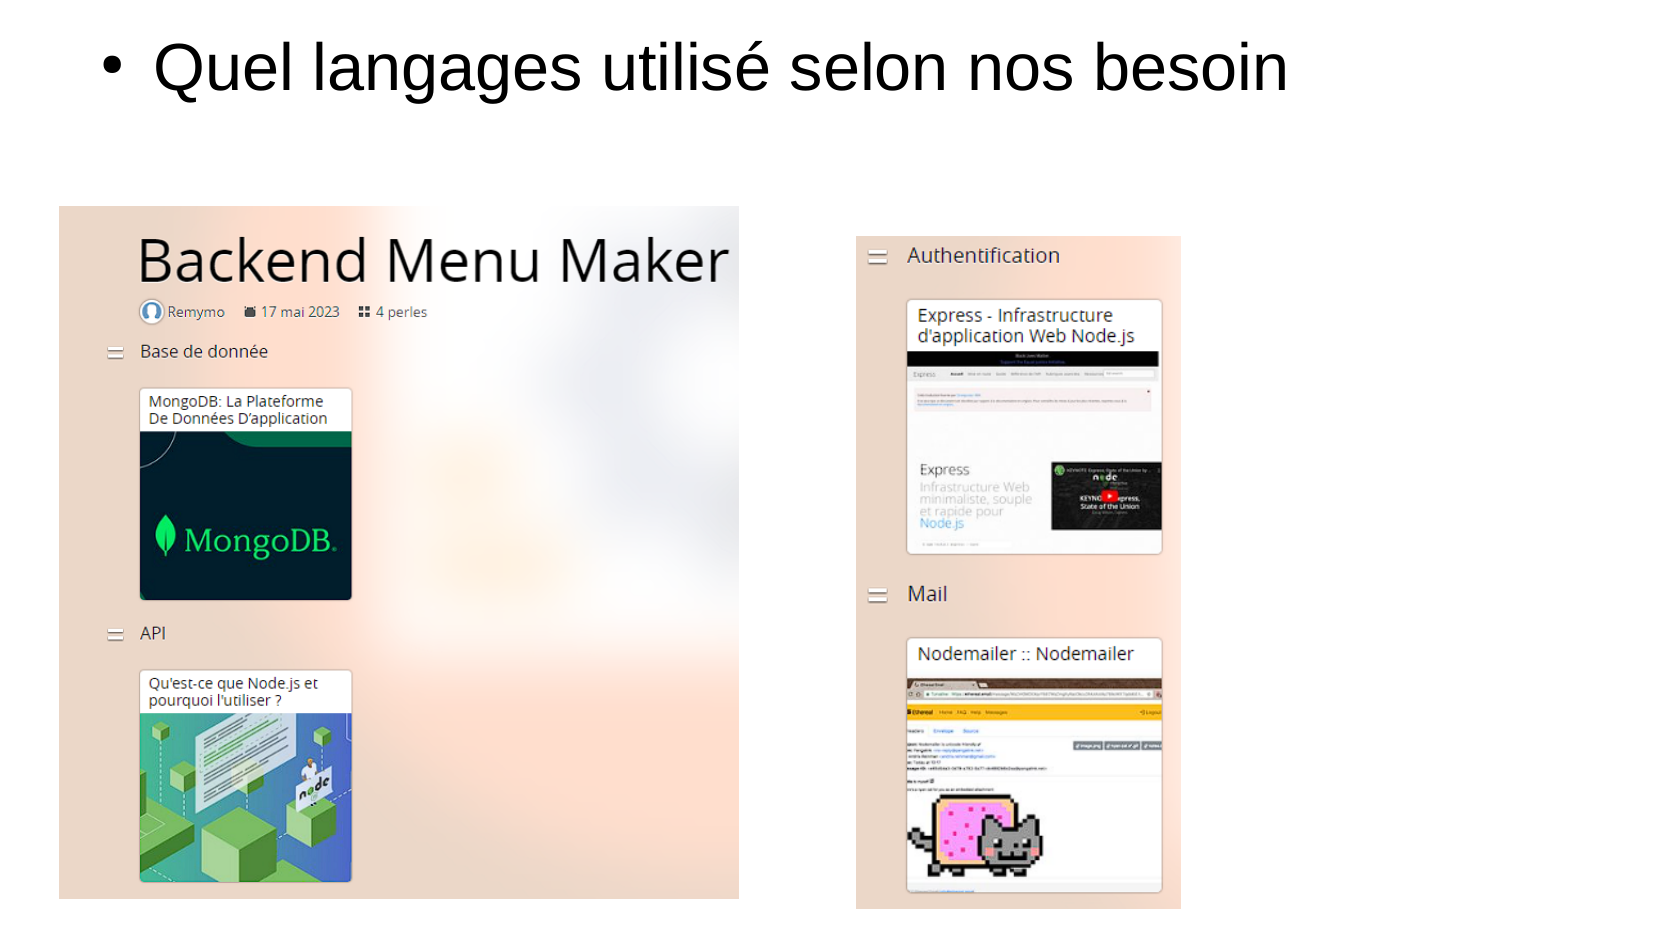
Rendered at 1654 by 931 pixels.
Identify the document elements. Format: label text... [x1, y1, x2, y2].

picture [59, 206, 739, 899]
list Quel langages utilisé selon nos besoin [82, 29, 1595, 758]
picture [856, 236, 1181, 909]
